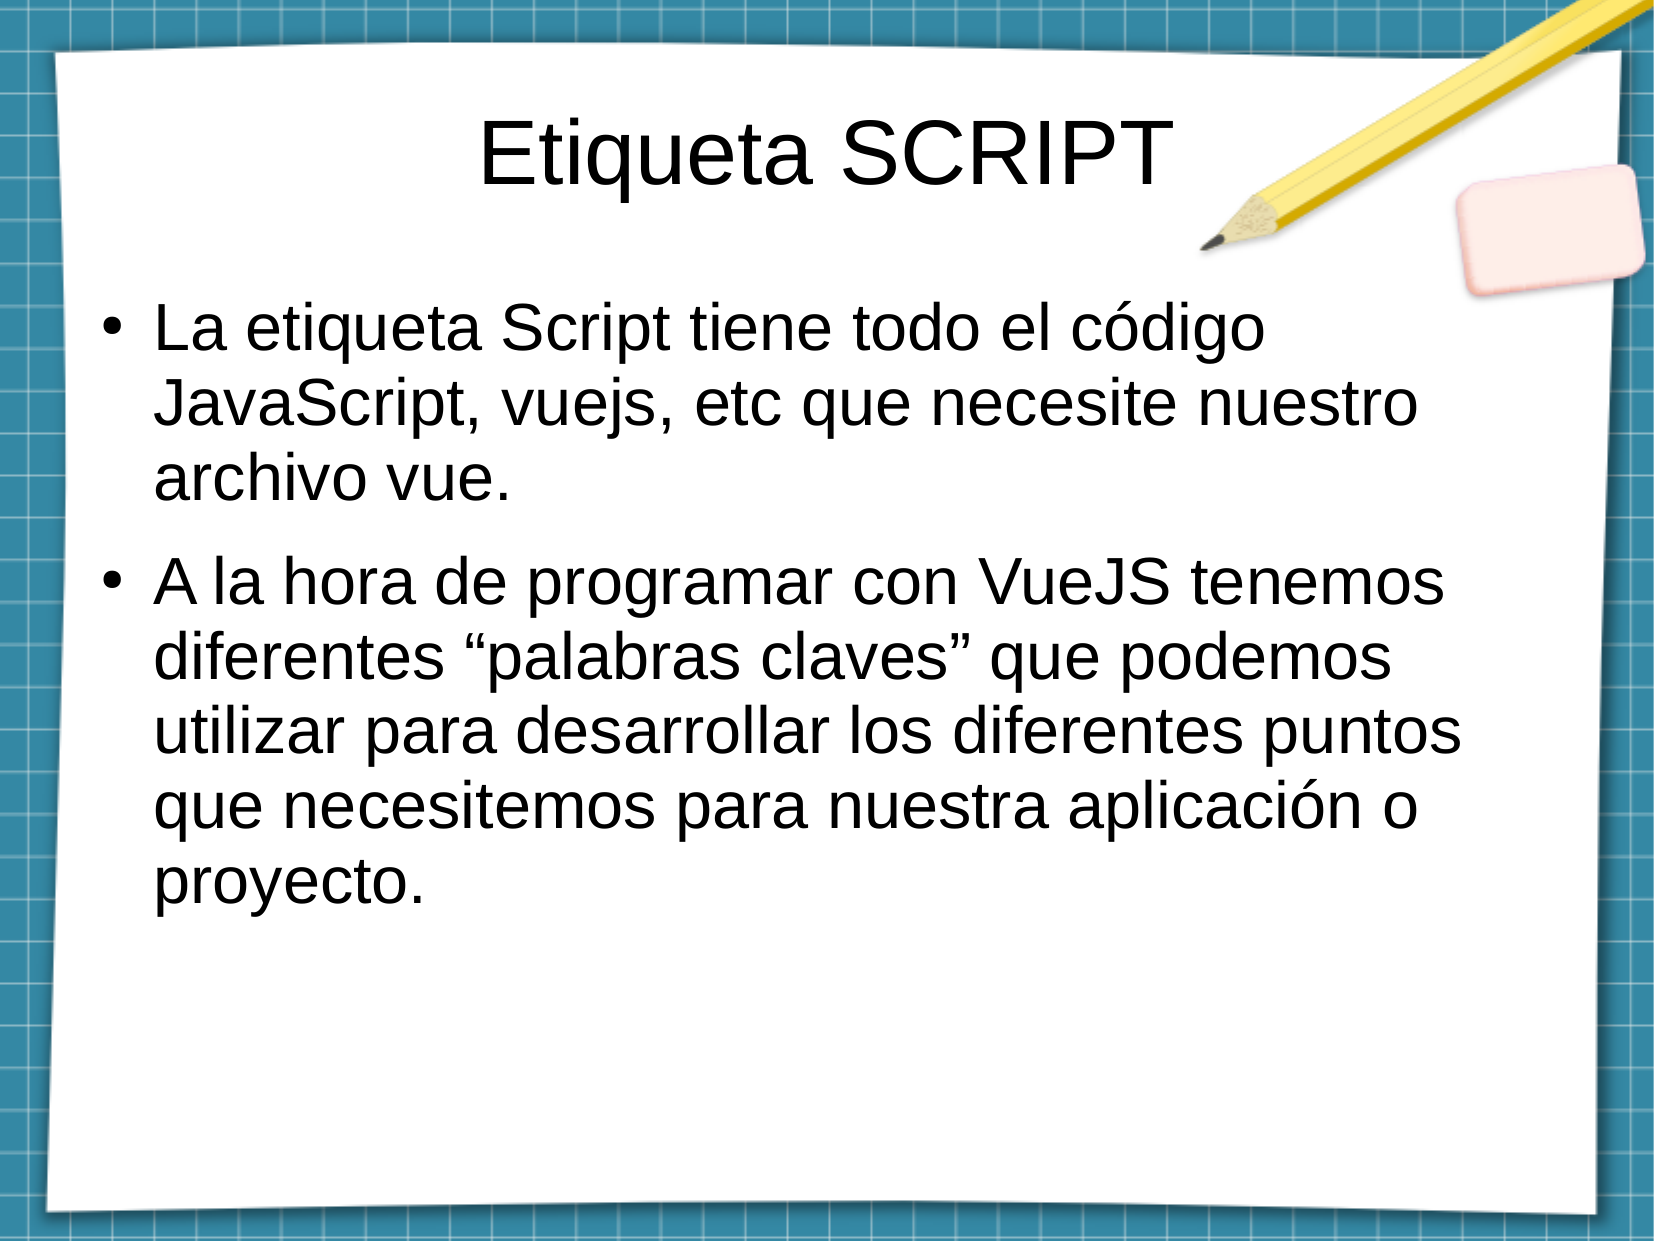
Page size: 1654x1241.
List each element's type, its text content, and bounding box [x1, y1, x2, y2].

title Etiqueta SCRIPT [82, 49, 1571, 257]
list La etiqueta Script tiene todo el código JavaScript, vuejs, etc que necesite nuestro archivo vue. A la hora de programar con VueJS tenemos diferentes “palabras claves” que podemos utilizar para desarrollar los diferentes puntos que necesitemos para nuestra aplicación o proyecto. [82, 290, 1571, 1010]
picture [0, 0, 1654, 1241]
